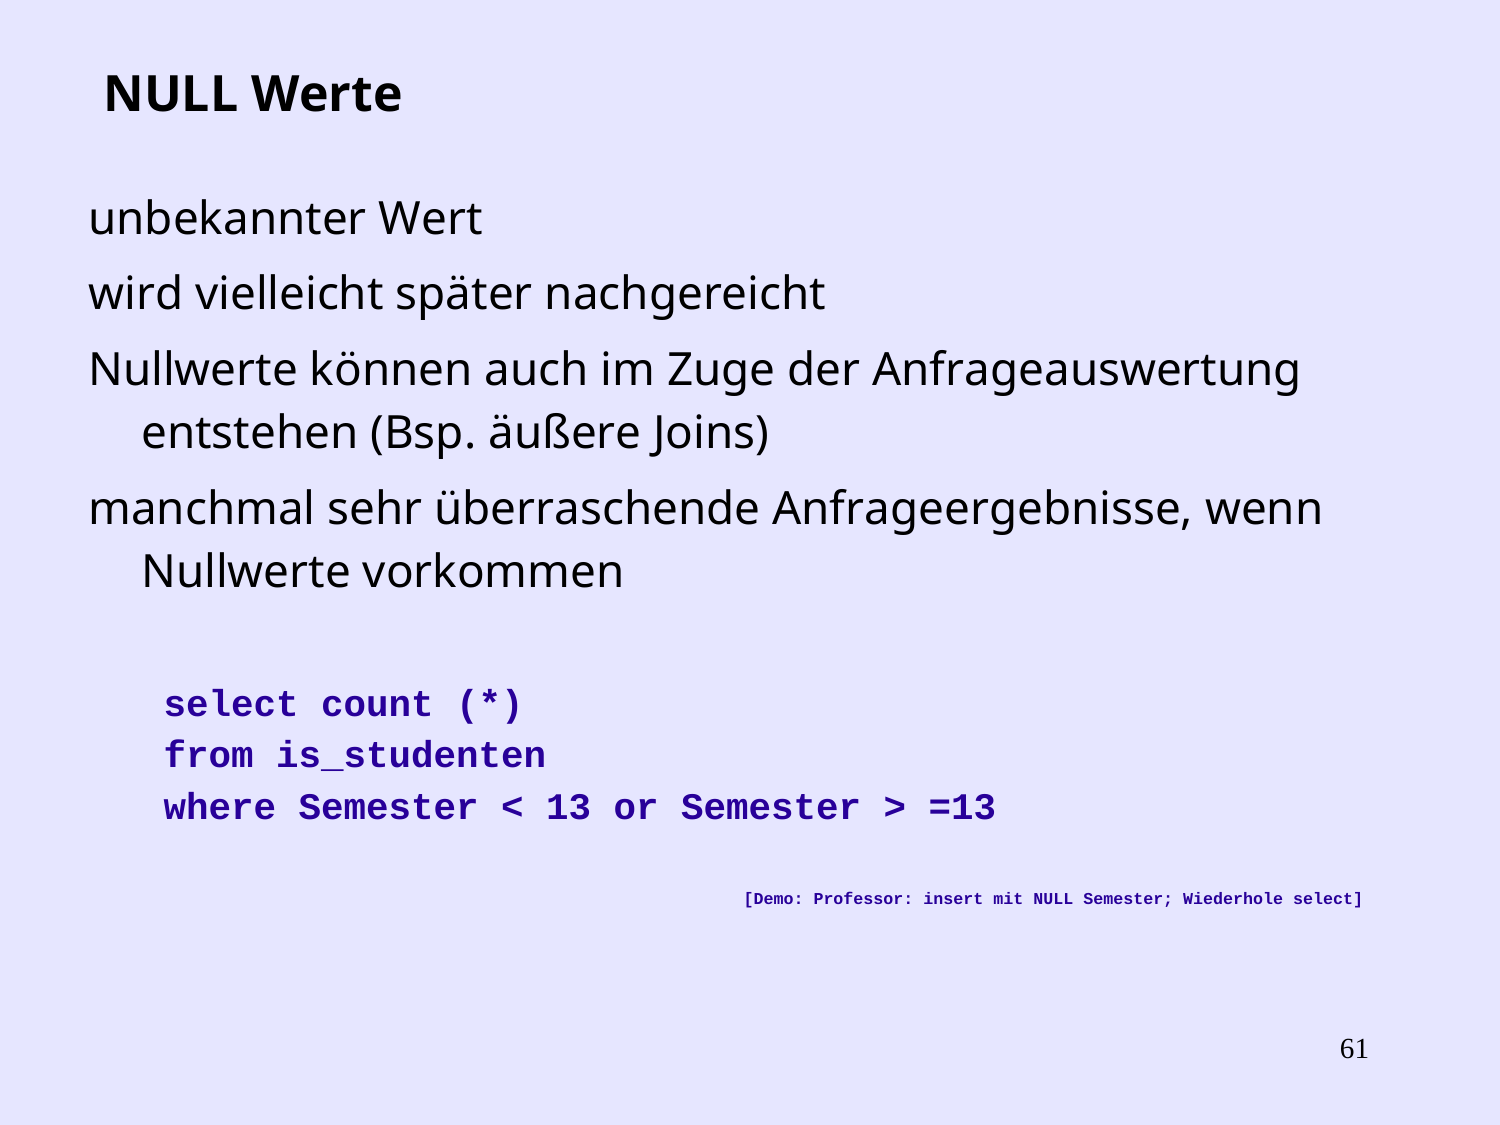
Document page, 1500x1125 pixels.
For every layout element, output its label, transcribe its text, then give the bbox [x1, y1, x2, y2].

title NULL Werte [88, 29, 1364, 155]
list unbekannter Wert wird vielleicht später nachgereicht Nullwerte können auch im Zuge der Anfrageauswertung entstehen (Bsp. äußere Joins)‏ manchmal sehr überraschende Anfrageergebnisse, wenn Nullwerte vorkommen select count (*) from is_studenten where Semester < 13 or Semester > =13 [Demo: Professor: insert mit NULL Semester; Wiederhole select] [88, 184, 1364, 997]
